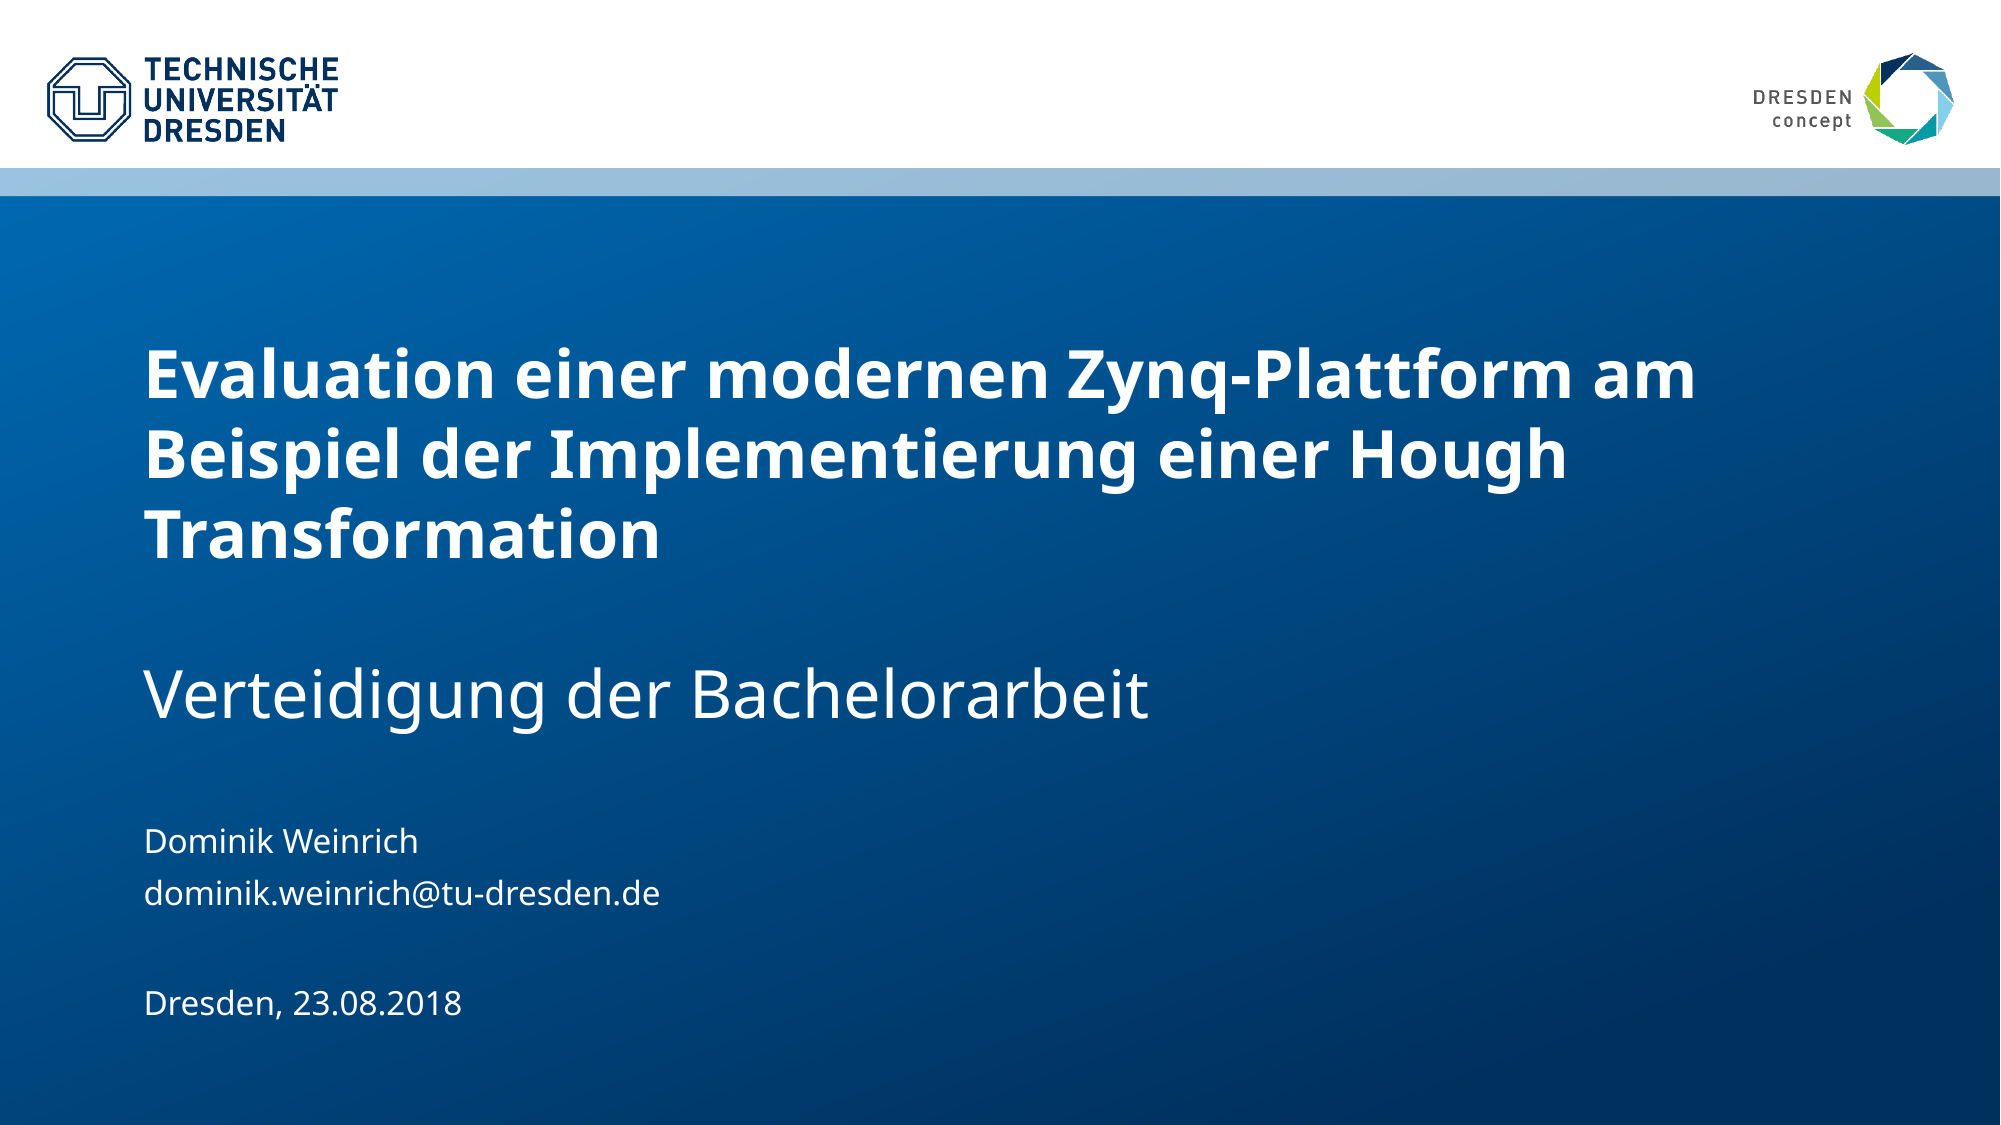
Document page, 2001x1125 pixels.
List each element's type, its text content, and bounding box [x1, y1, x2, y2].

title Evaluation einer modernen Zynq-Plattform am Beispiel der Implementierung einer Hough Transformation Verteidigung der Bachelorarbeit [143, 332, 1856, 492]
picture [47, 57, 338, 142]
picture [1754, 53, 1954, 145]
subtitle Dominik Weinrich dominik.weinrich@tu-dresden.de Dresden, 23.08.2018 [143, 819, 1856, 1039]
